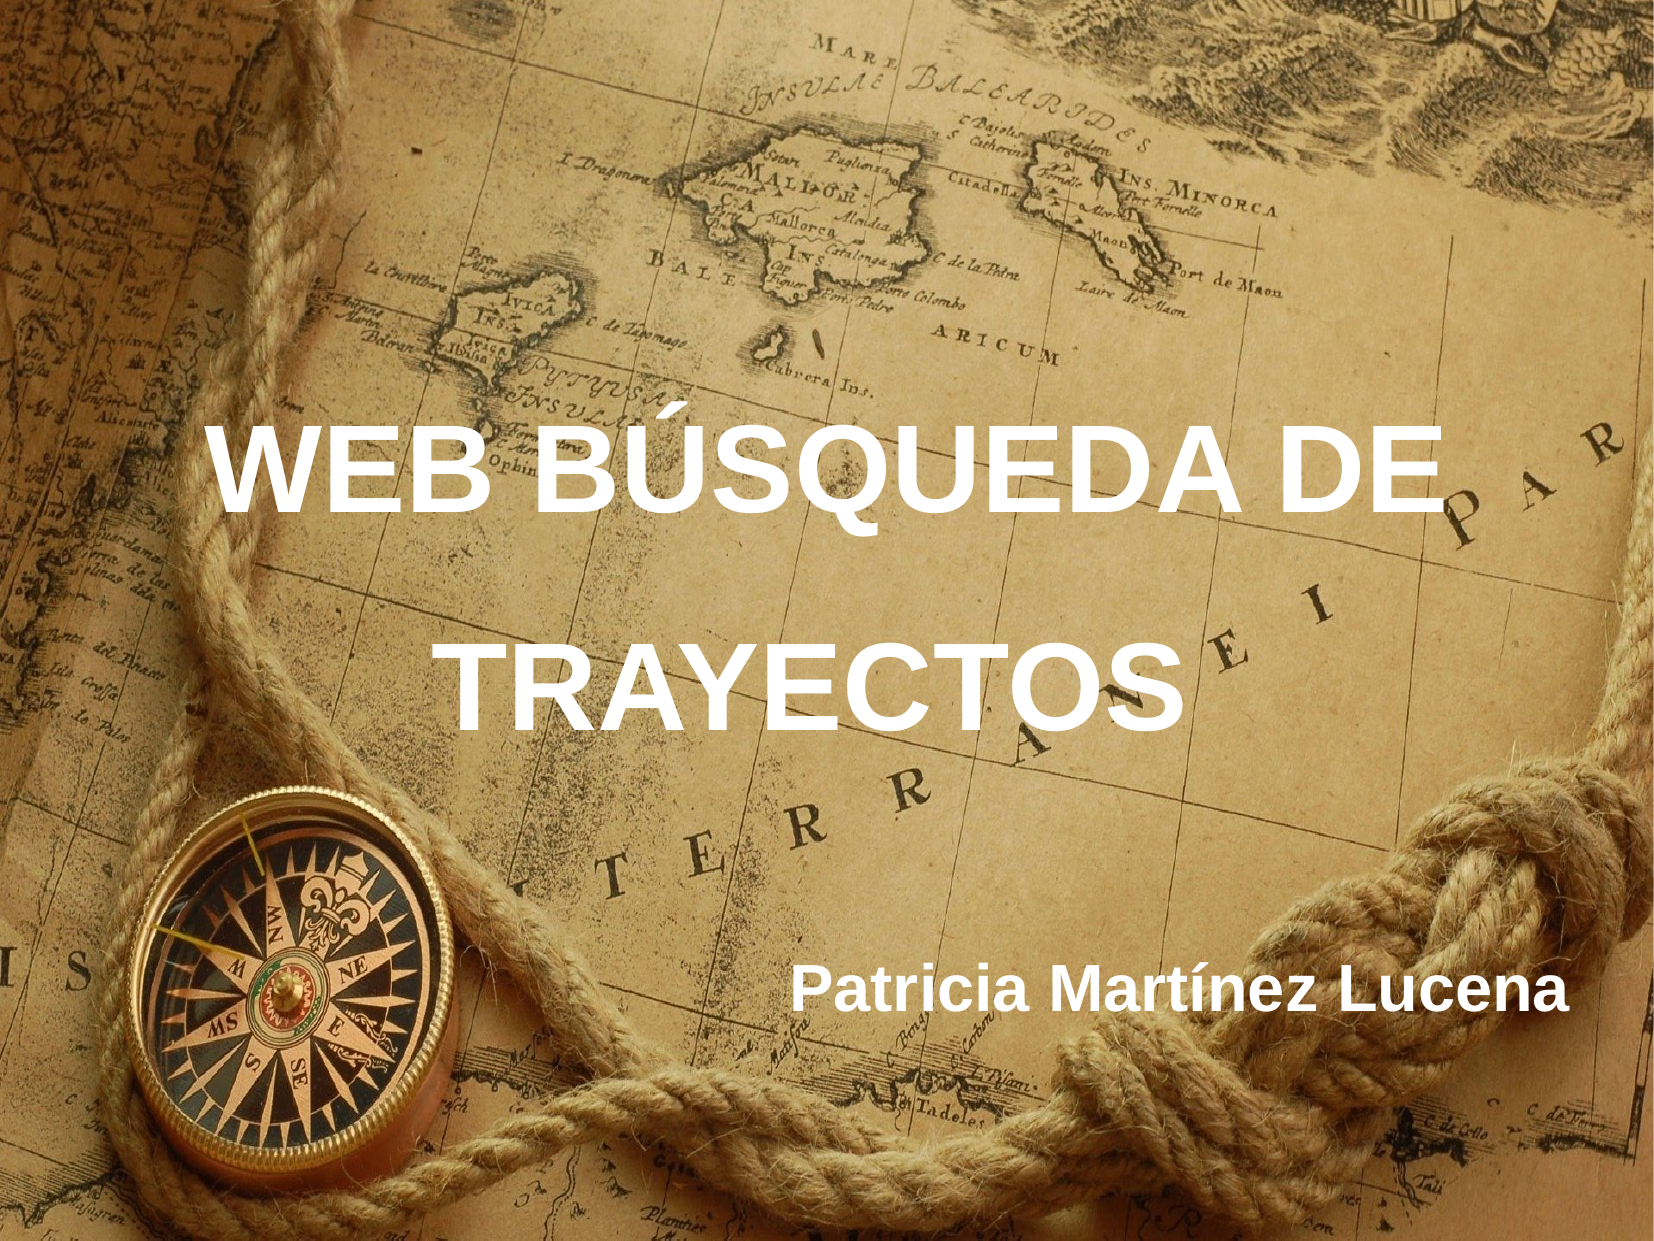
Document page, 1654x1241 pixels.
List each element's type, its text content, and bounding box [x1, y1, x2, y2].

title WEB BÚSQUEDA DE TRAYECTOS [82, 155, 1571, 922]
picture [0, 0, 1654, 1241]
list Patricia Martínez Lucena [82, 951, 1571, 1123]
